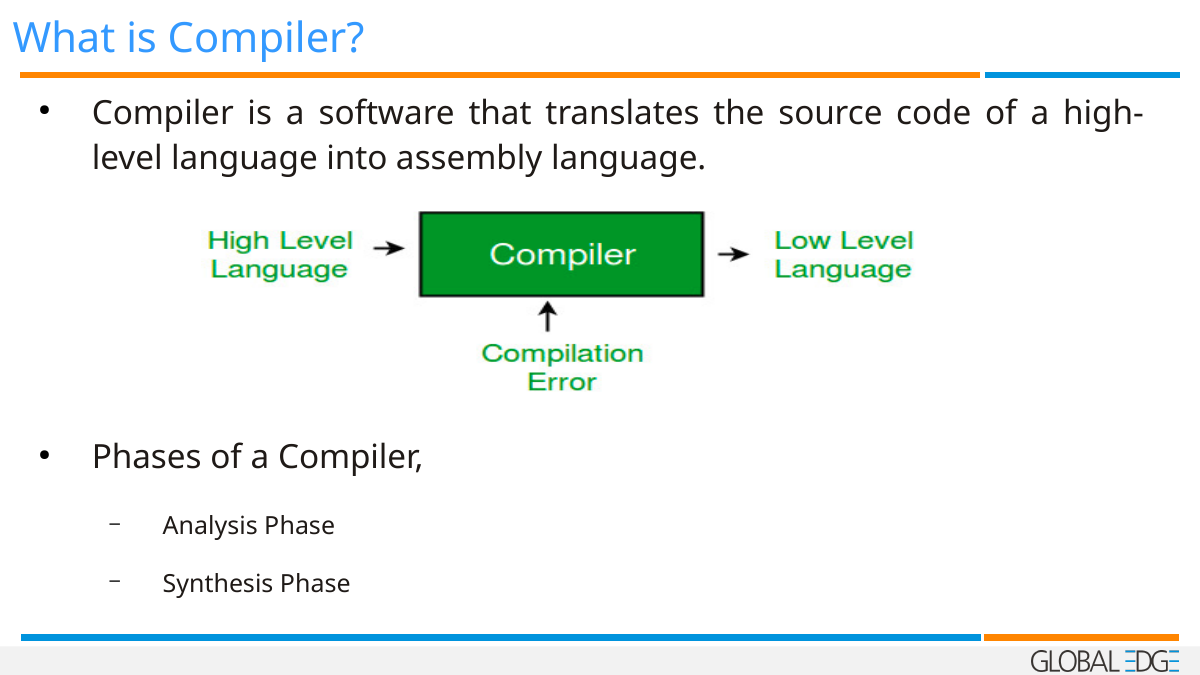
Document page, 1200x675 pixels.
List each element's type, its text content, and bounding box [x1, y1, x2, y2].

picture [201, 211, 923, 394]
title What is Compiler? [12, 9, 1088, 63]
picture [1031, 650, 1179, 672]
list Compiler is a software that translates the source code of a high-level language into assembly language. Phases of a Compiler, Analysis Phase Synthesis Phase [21, 88, 1146, 629]
